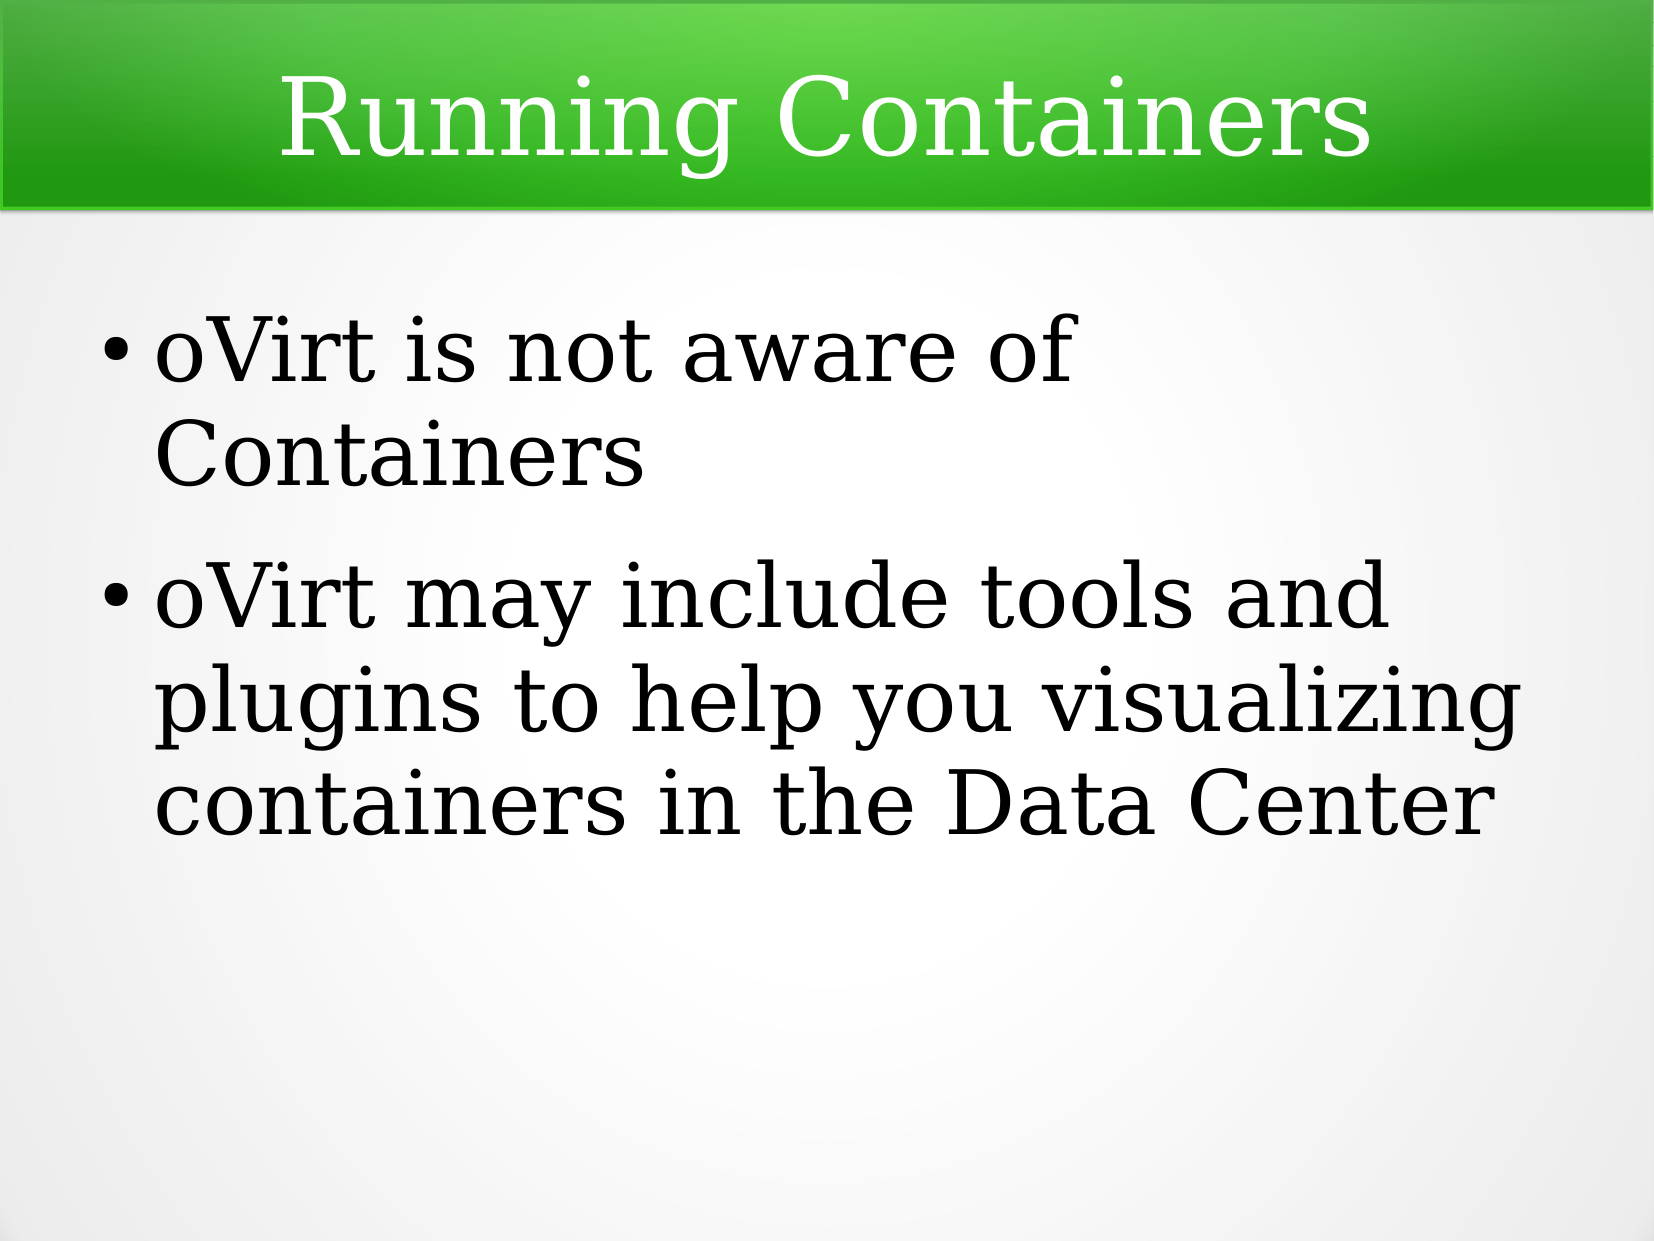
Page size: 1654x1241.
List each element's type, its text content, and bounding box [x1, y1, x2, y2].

title Running Containers [82, 47, 1571, 189]
list oVirt is not aware of Containers oVirt may include tools and plugins to help you visualizing containers in the Data Center [82, 299, 1571, 1019]
